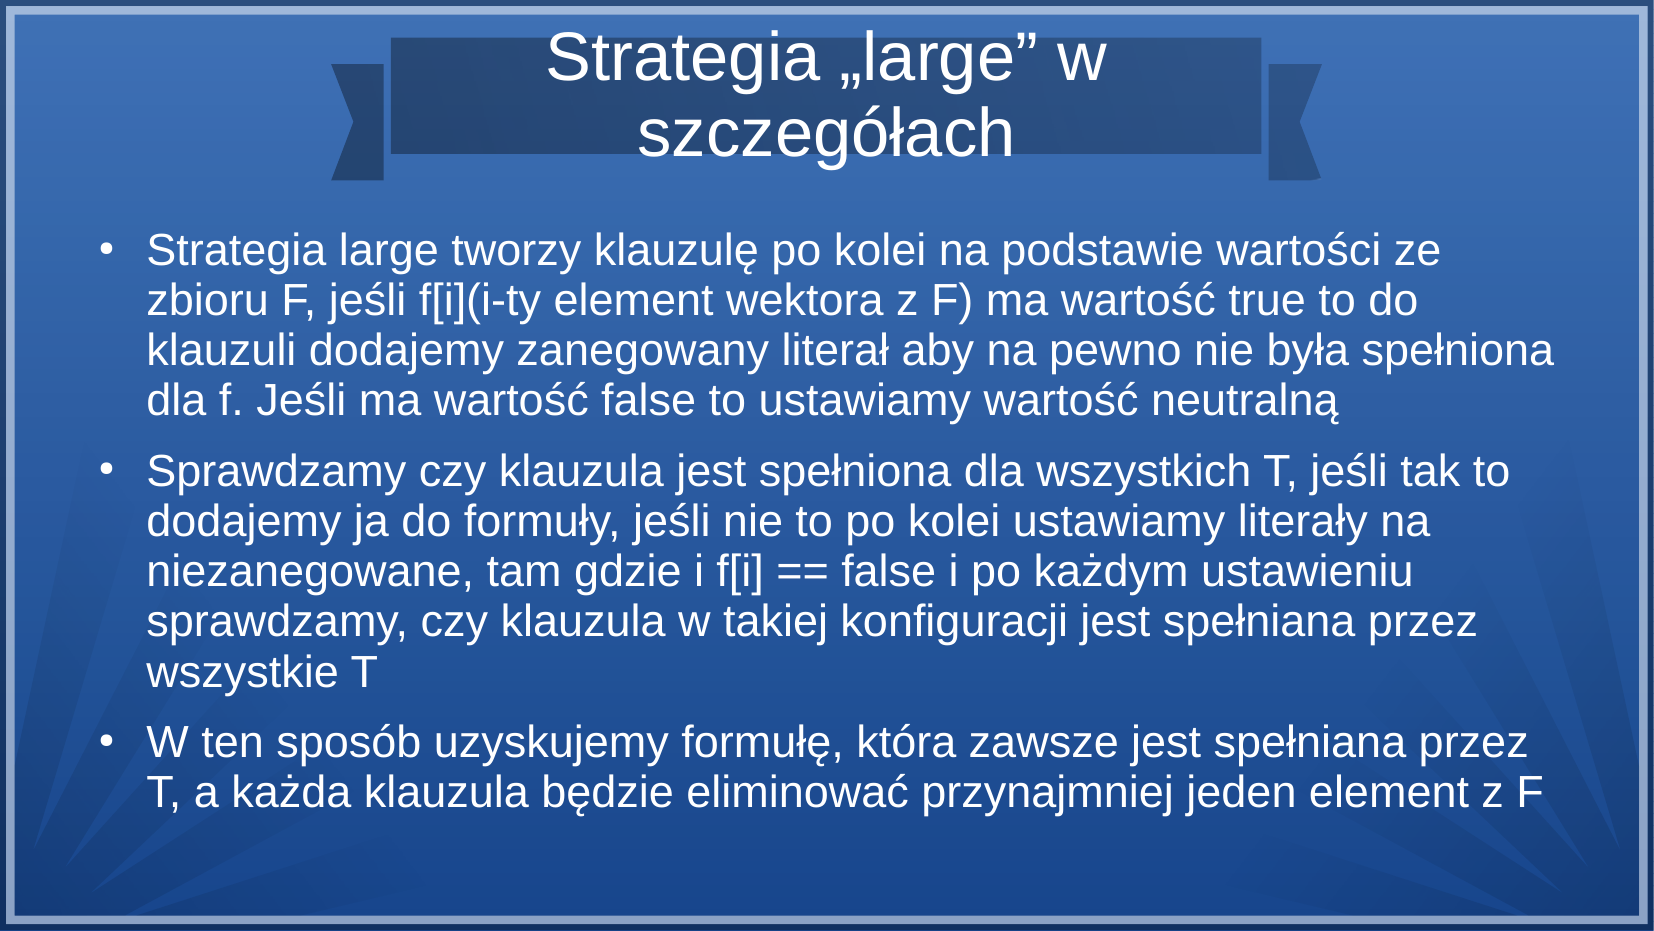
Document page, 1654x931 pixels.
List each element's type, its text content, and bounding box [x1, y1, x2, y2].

list Strategia large tworzy klauzulę po kolei na podstawie wartości ze zbioru F, jeśli f[i](i-ty element wektora z F) ma wartość true to do klauzuli dodajemy zanegowany literał aby na pewno nie była spełniona dla f. Jeśli ma wartość false to ustawiamy wartość neutralną Sprawdzamy czy klauzula jest spełniona dla wszystkich T, jeśli tak to dodajemy ja do formuły, jeśli nie to po kolei ustawiamy literały na niezanegowane, tam gdzie i f[i] == false i po każdym ustawieniu sprawdzamy, czy klauzula w takiej konfiguracji jest spełniana przez wszystkie T W ten sposób uzyskujemy formułę, która zawsze jest spełniana przez T, a każda klauzula będzie eliminować przynajmniej jeden element z F [82, 224, 1571, 848]
title Strategia „large” w szczegółach [389, 17, 1264, 172]
